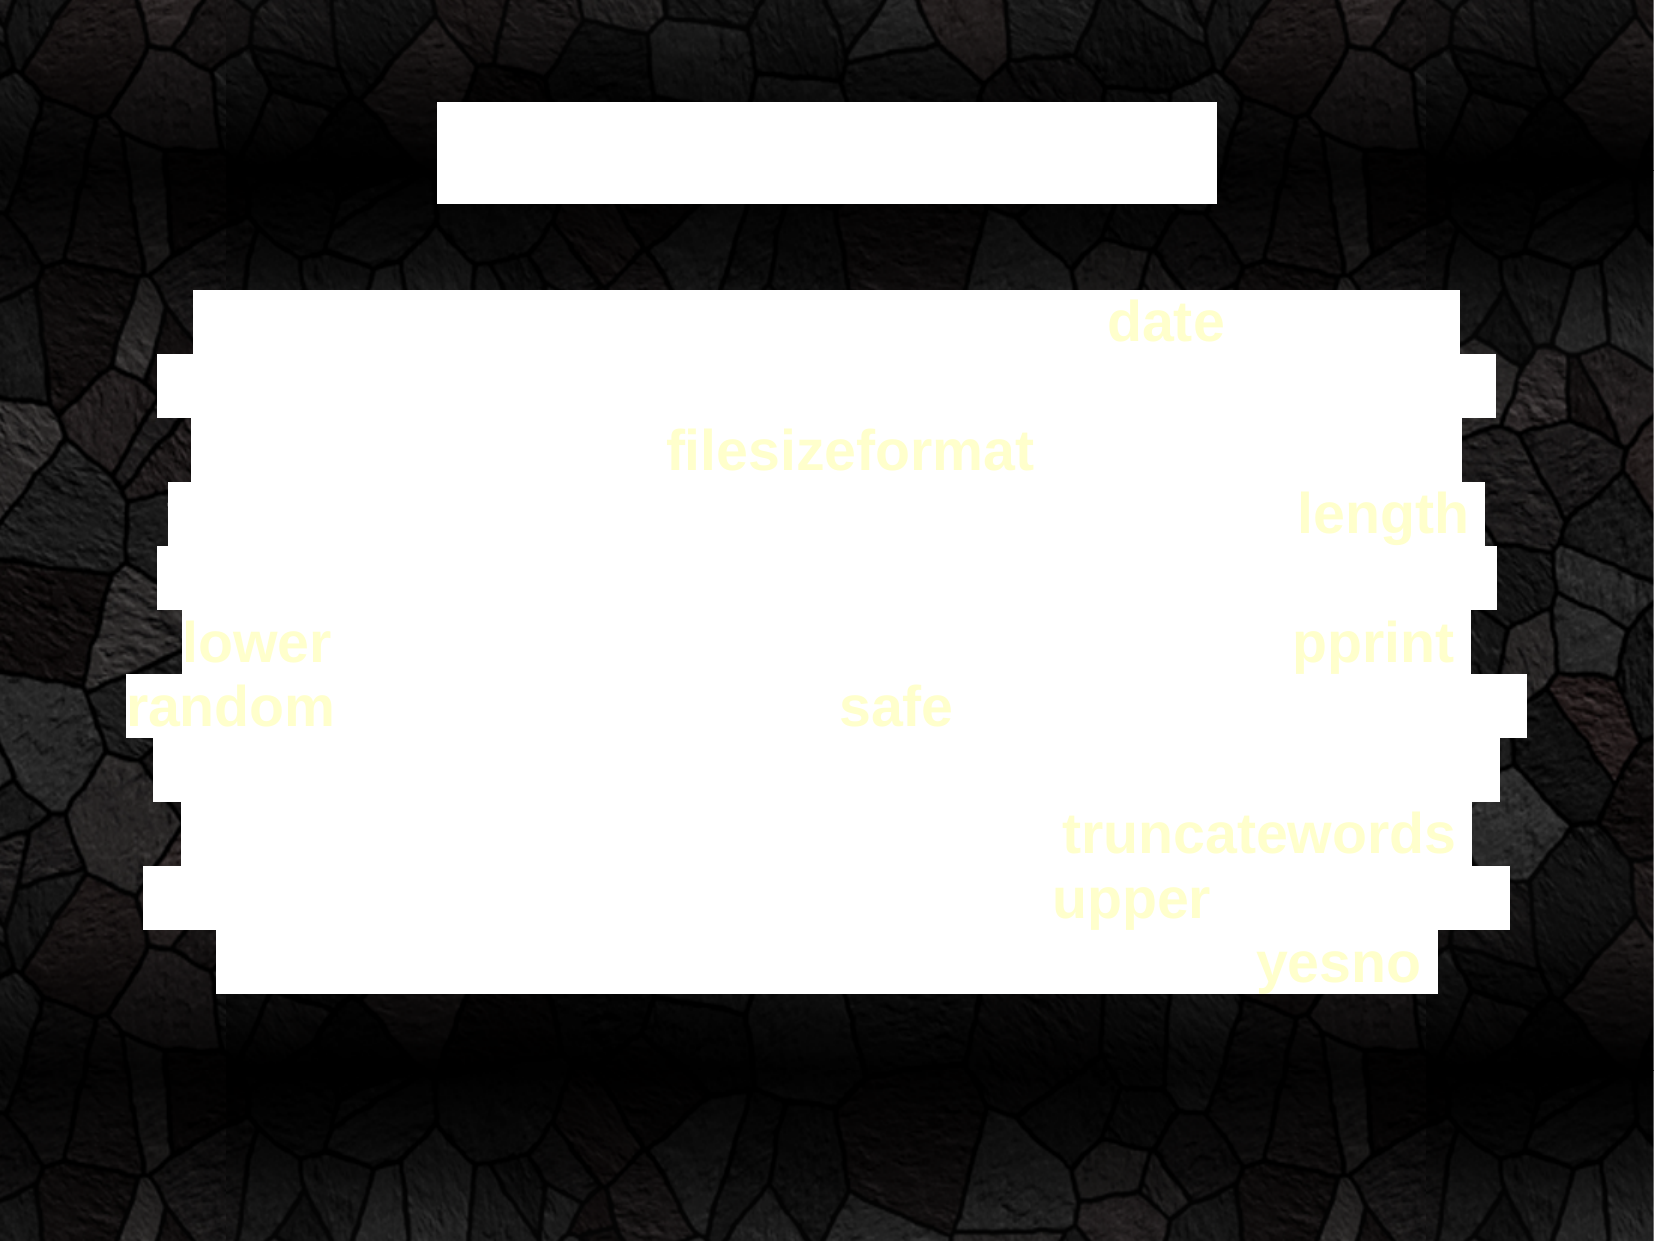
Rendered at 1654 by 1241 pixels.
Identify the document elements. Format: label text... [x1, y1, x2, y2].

picture [0, 0, 1654, 1241]
title Filtros (Django 1.8) [82, 49, 1571, 257]
list add, addslashes,capfirst,center,cut, date, default, default_if_none,dictsort, dictsortreversed, divisibleby, escape, escapejs, filesizeformat, first floatformat, force_escape, get_digit, iriencode, join, last, length, length_is linebreaks, linebreaksbr, linenumbers, ljust, lower, make_list, phone2numeric pluralize, pprint, random, removetags, rjust, safe, safeseq, slice, slugify stringformat, striptags, time, timesince, timeuntil, title, truncatechars truncatechars_html, truncatewords, truncatewords_html, unordered_list upper, urlencode, urlize, urlizetrunc, wordcount, wordwrap, yesno [82, 290, 1571, 1010]
